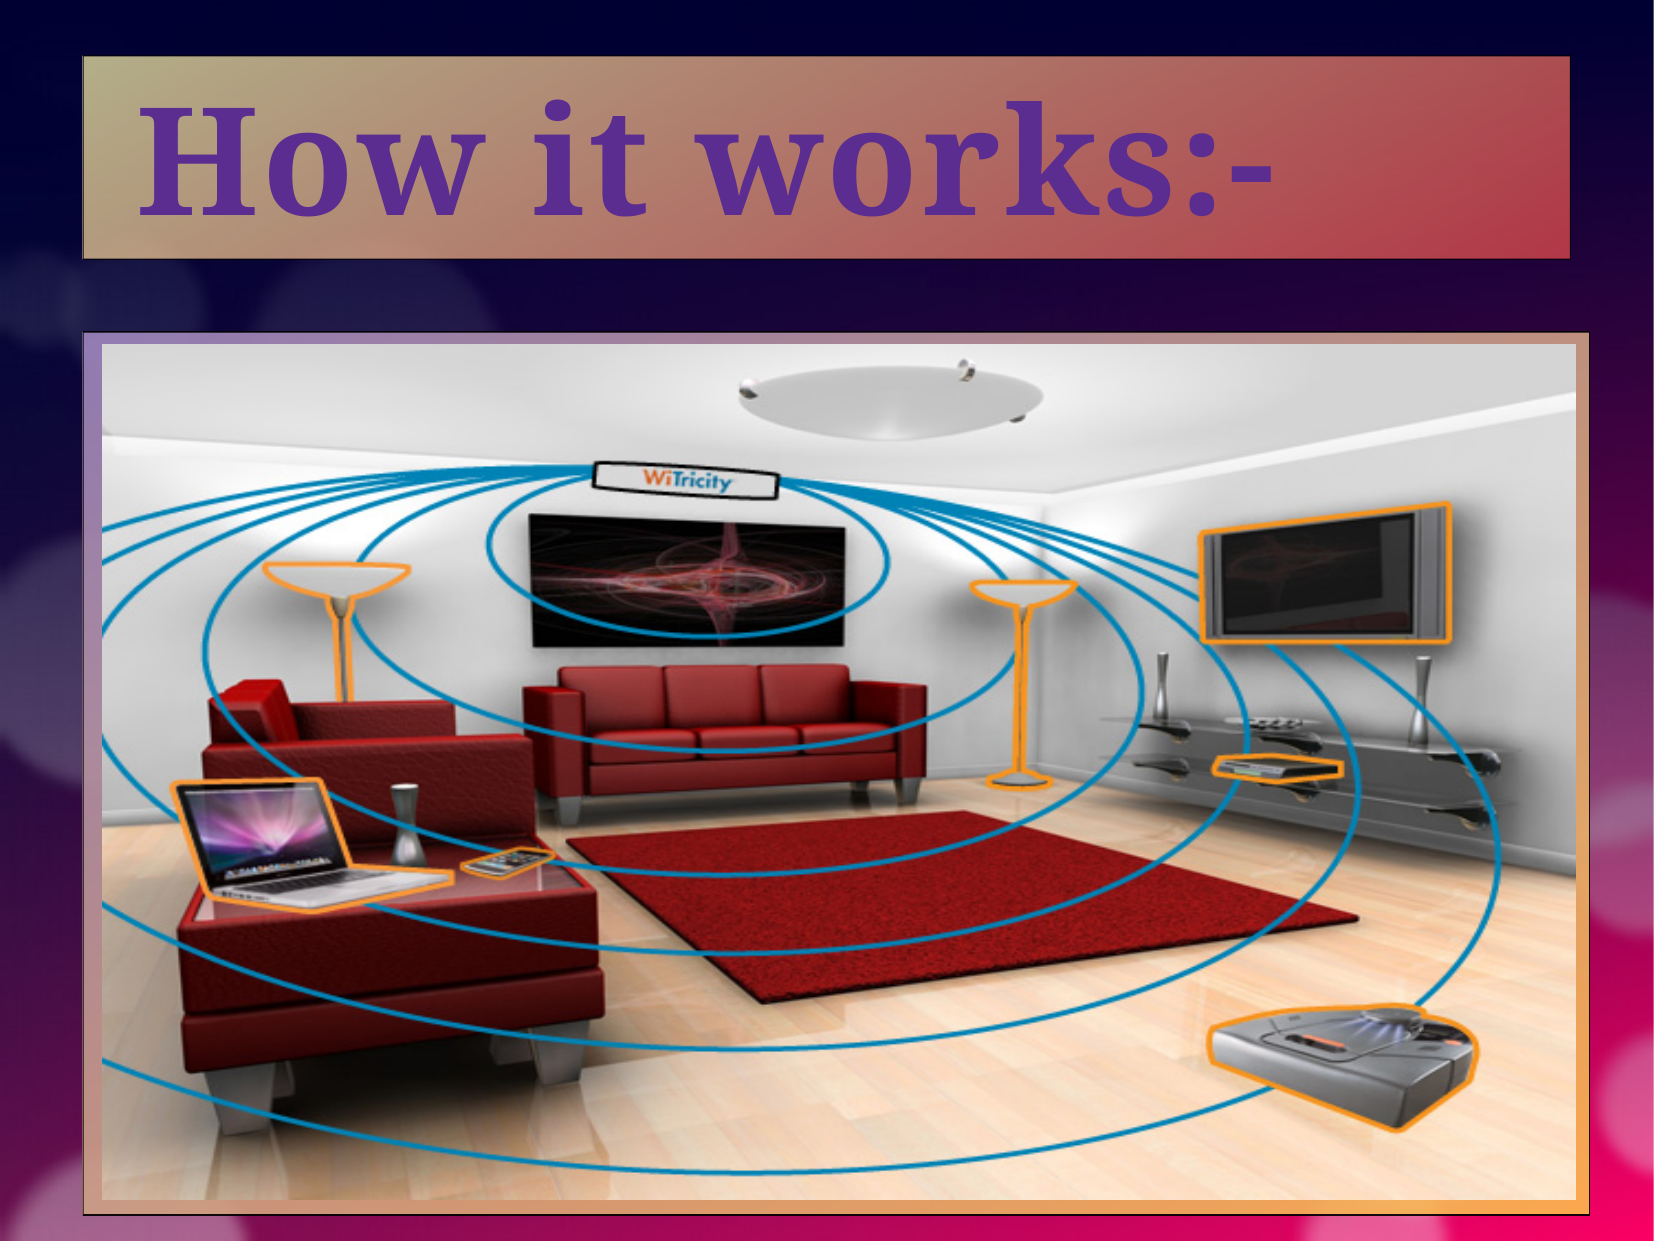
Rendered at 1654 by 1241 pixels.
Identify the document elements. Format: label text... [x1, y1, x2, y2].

title How it works:- [82, 60, 1571, 256]
picture [0, 0, 1654, 1241]
list [82, 331, 1591, 1216]
